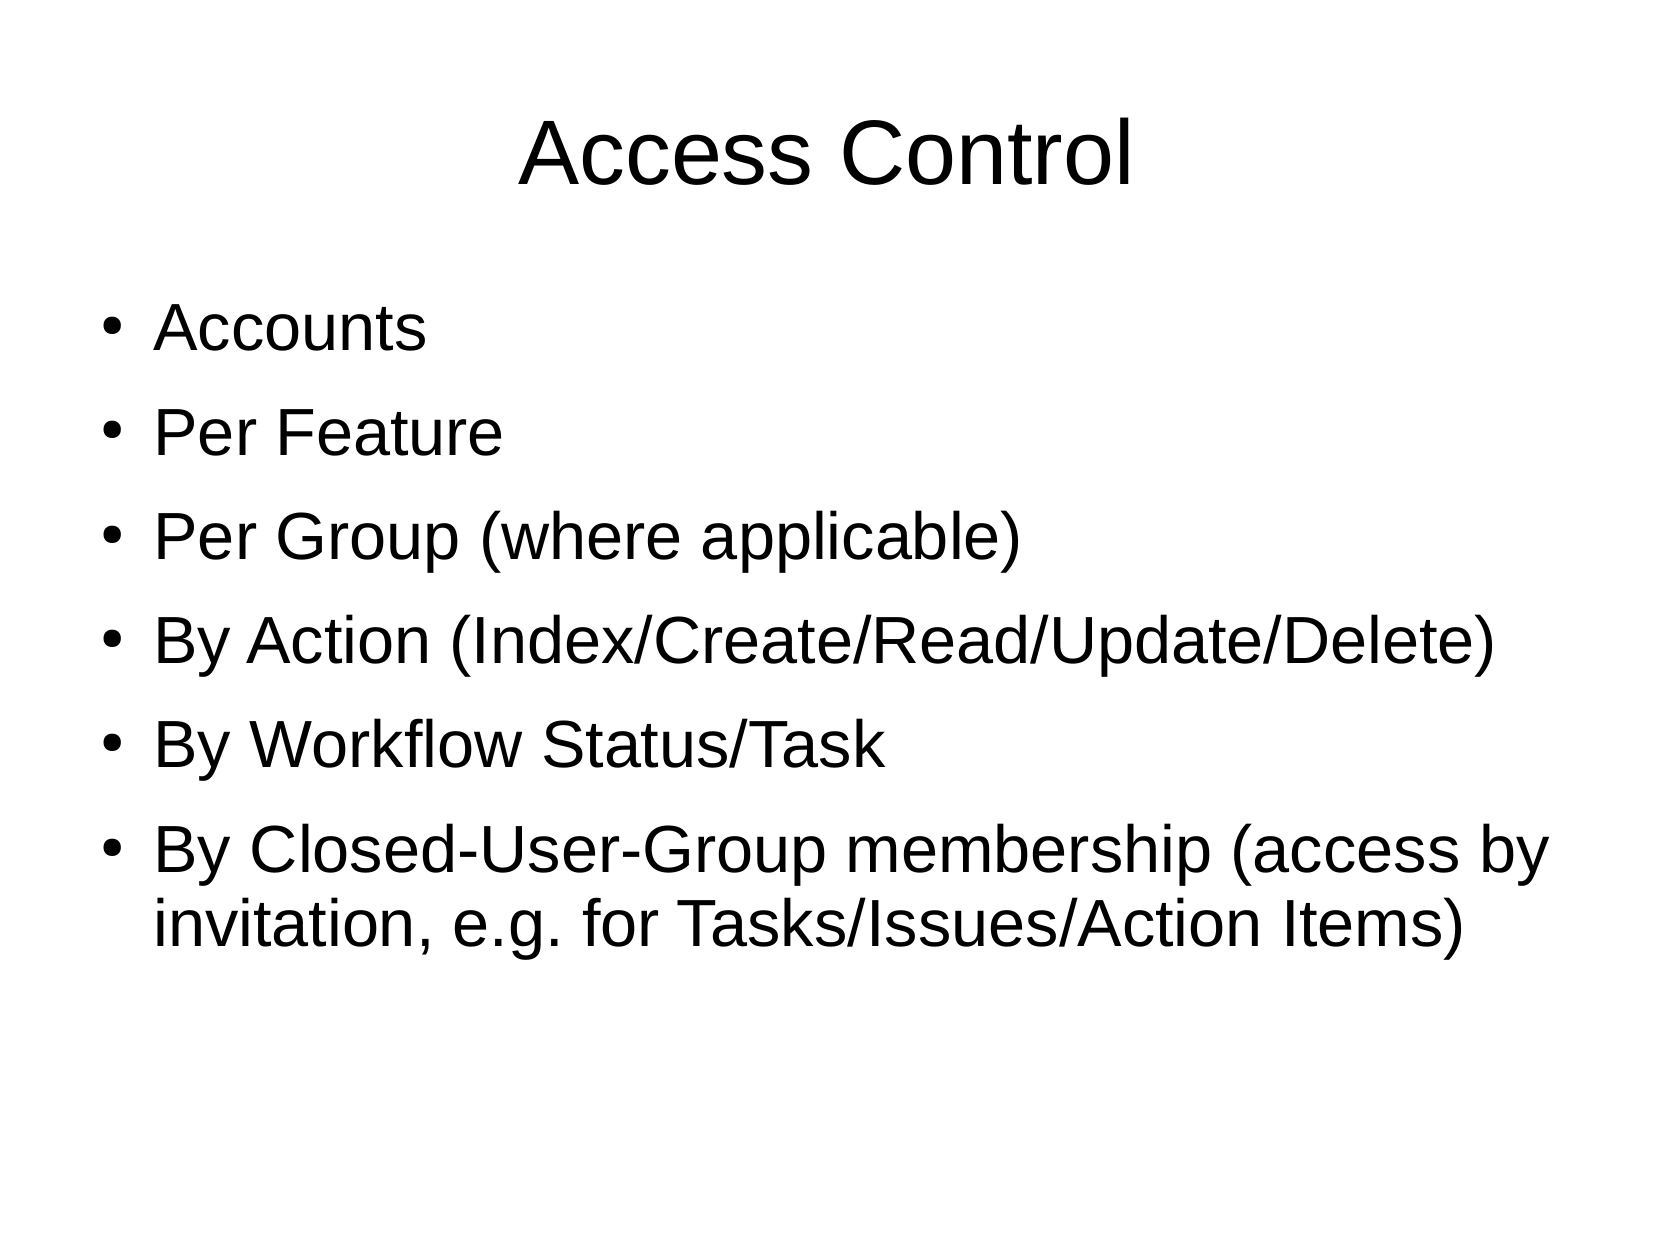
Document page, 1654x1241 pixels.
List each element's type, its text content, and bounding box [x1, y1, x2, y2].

list Accounts Per Feature Per Group (where applicable) By Action (Index/Create/Read/Update/Delete) By Workflow Status/Task By Closed-User-Group membership (access by invitation, e.g. for Tasks/Issues/Action Items) [82, 290, 1571, 1010]
title Access Control [82, 49, 1571, 257]
